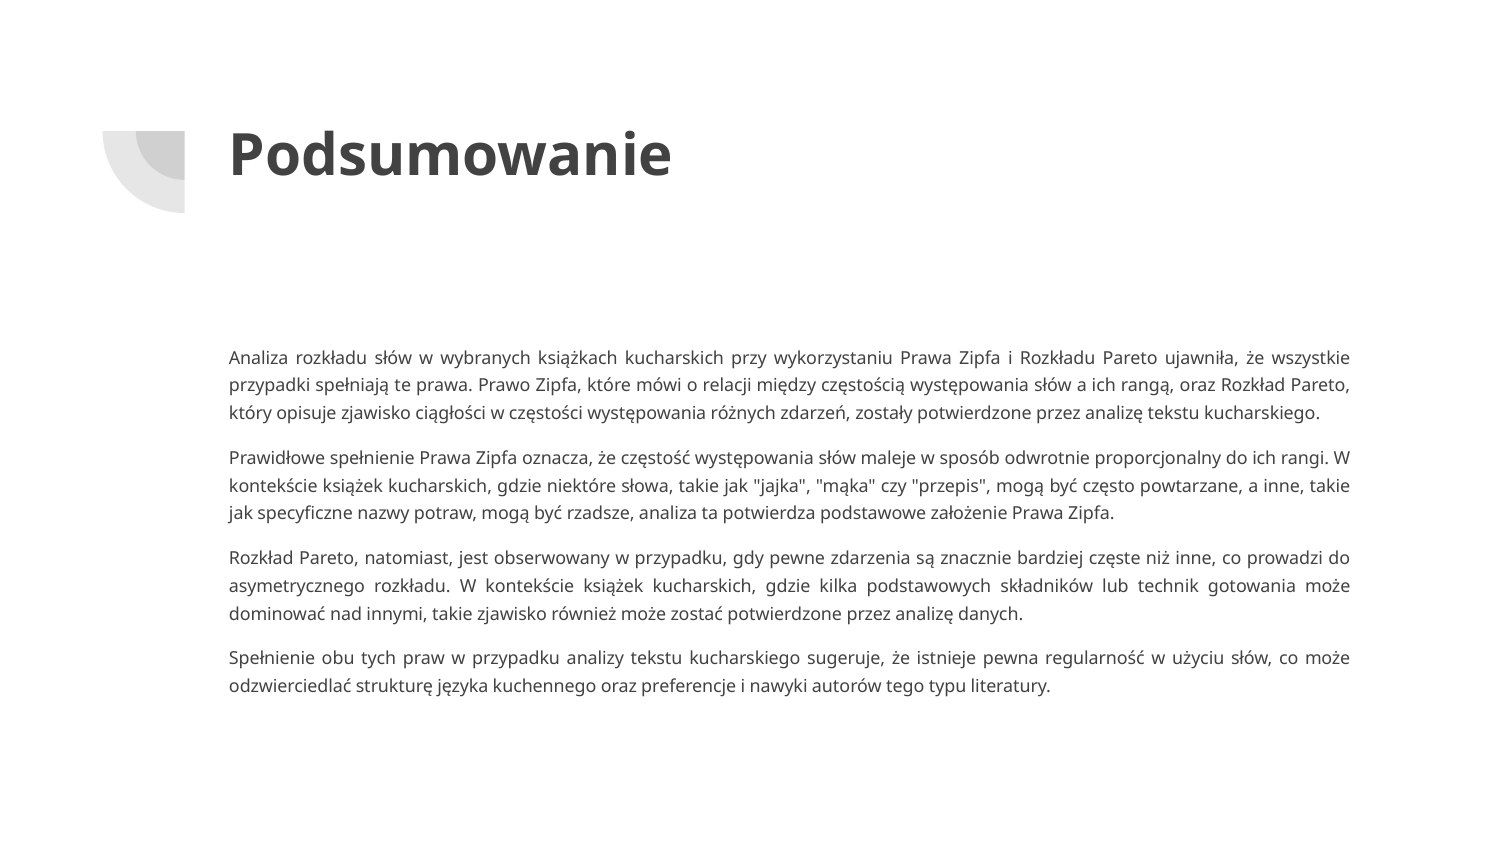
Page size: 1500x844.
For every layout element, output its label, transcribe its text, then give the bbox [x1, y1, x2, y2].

title Podsumowanie [213, 98, 1368, 263]
list Analiza rozkładu słów w wybranych książkach kucharskich przy wykorzystaniu Prawa Zipfa i Rozkładu Pareto ujawniła, że wszystkie przypadki spełniają te prawa. Prawo Zipfa, które mówi o relacji między częstością występowania słów a ich rangą, oraz Rozkład Pareto, który opisuje zjawisko ciągłości w częstości występowania różnych zdarzeń, zostały potwierdzone przez analizę tekstu kucharskiego. Prawidłowe spełnienie Prawa Zipfa oznacza, że częstość występowania słów maleje w sposób odwrotnie proporcjonalny do ich rangi. W kontekście książek kucharskich, gdzie niektóre słowa, takie jak "jajka", "mąka" czy "przepis", mogą być często powtarzane, a inne, takie jak specyficzne nazwy potraw, mogą być rzadsze, analiza ta potwierdza podstawowe założenie Prawa Zipfa. Rozkład Pareto, natomiast, jest obserwowany w przypadku, gdy pewne zdarzenia są znacznie bardziej częste niż inne, co prowadzi do asymetrycznego rozkładu. W kontekście książek kucharskich, gdzie kilka podstawowych składników lub technik gotowania może dominować nad innymi, takie zjawisko również może zostać potwierdzone przez analizę danych. Spełnienie obu tych praw w przypadku analizy tekstu kucharskiego sugeruje, że istnieje pewna regularność w użyciu słów, co może odzwierciedlać strukturę języka kuchennego oraz preferencje i nawyki autorów tego typu literatury. [213, 326, 1368, 744]
